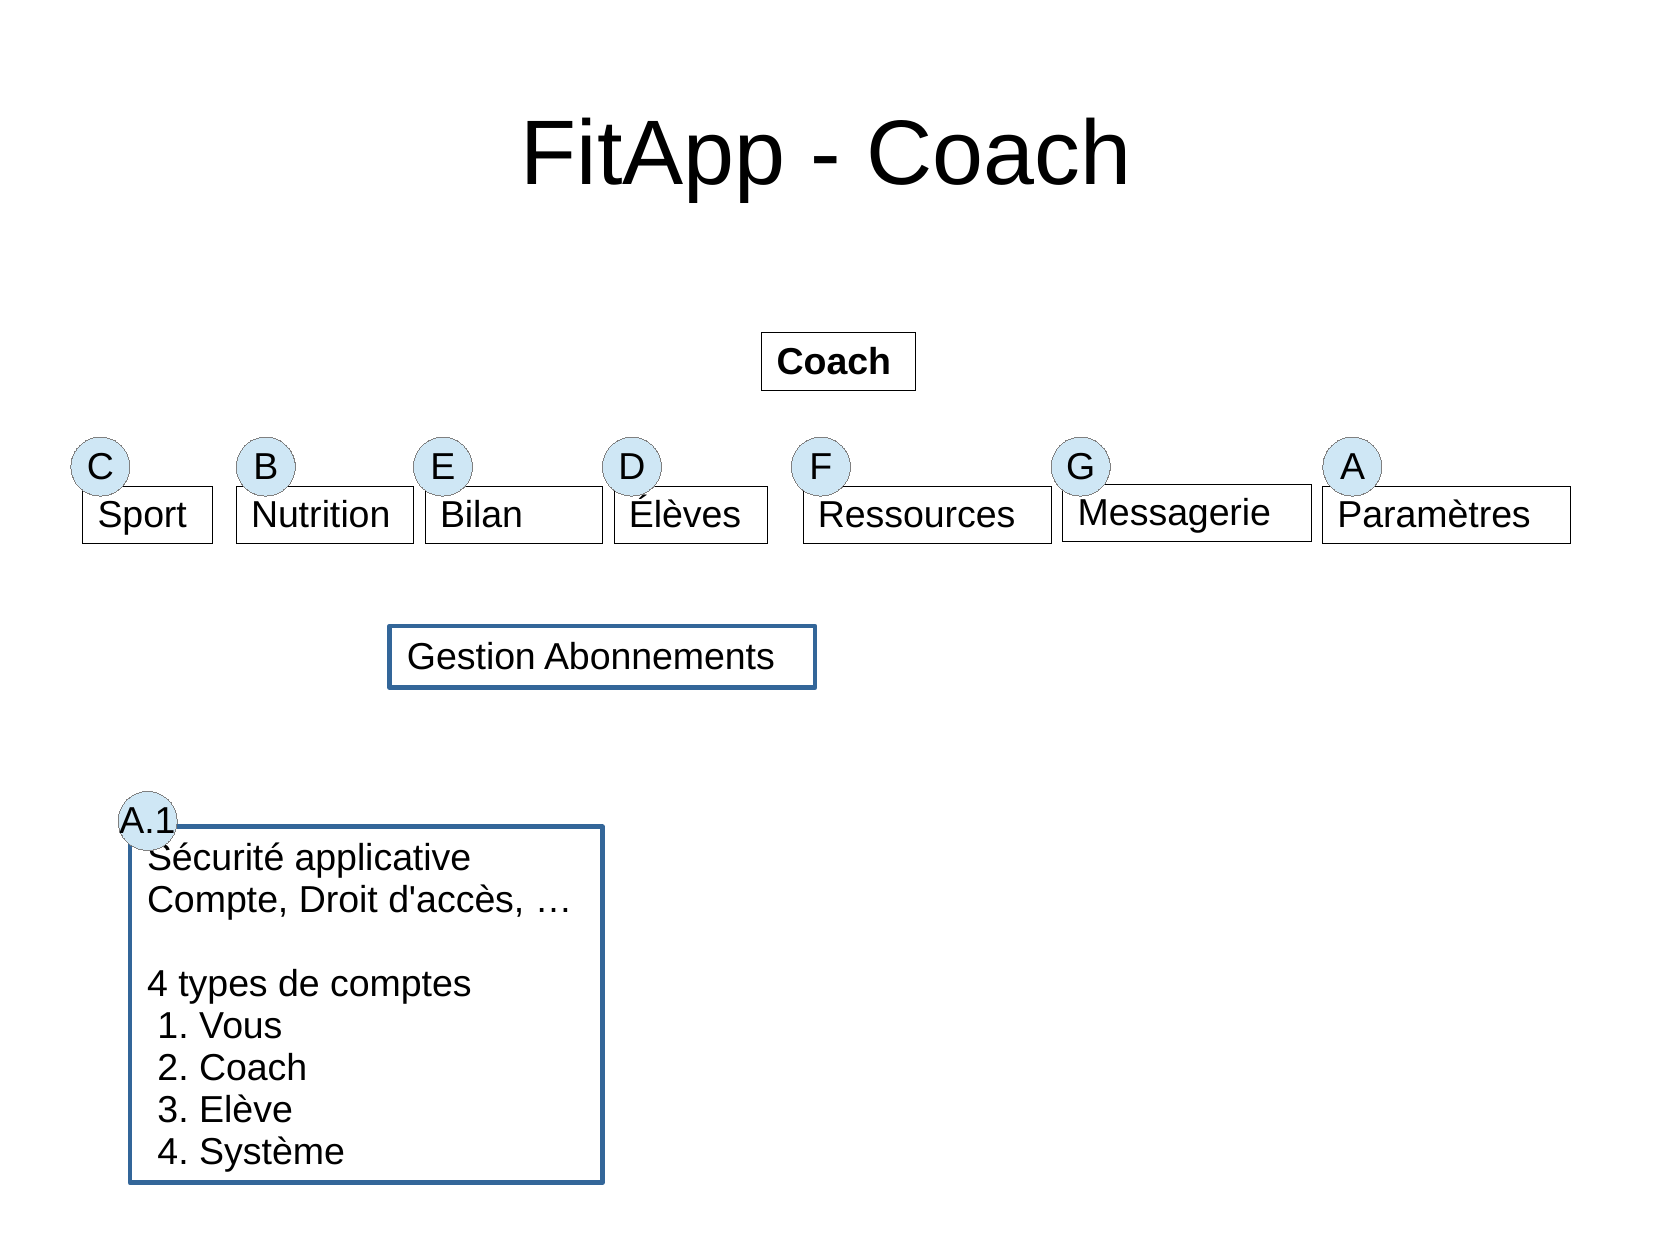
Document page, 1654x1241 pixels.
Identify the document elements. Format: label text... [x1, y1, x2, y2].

text_box Élèves [614, 486, 768, 544]
text_box Ressources [803, 486, 1052, 544]
text_box A.1 [118, 791, 178, 851]
text_box Bilan [425, 486, 603, 544]
text_box A.1 [127, 810, 136, 823]
text_box F [791, 437, 851, 497]
text_box Messagerie [1062, 484, 1312, 542]
text_box E [413, 437, 473, 497]
text_box Nutrition [236, 486, 414, 544]
text_box Coach [761, 332, 916, 391]
text_box G [1051, 437, 1111, 497]
text_box A [1322, 437, 1382, 497]
title FitApp - Coach [82, 49, 1571, 257]
text_box Paramètres [1322, 486, 1571, 544]
text_box Sport [82, 486, 213, 544]
text_box B [236, 437, 296, 497]
text_box Gestion Abonnements [389, 625, 815, 688]
text_box D [602, 437, 662, 497]
text_box Sécurité applicative Compte, Droit d'accès, … 4 types de comptes 1. Vous 2. Coach 3. Elève 4. Système [129, 826, 603, 1183]
text_box C [70, 437, 130, 497]
